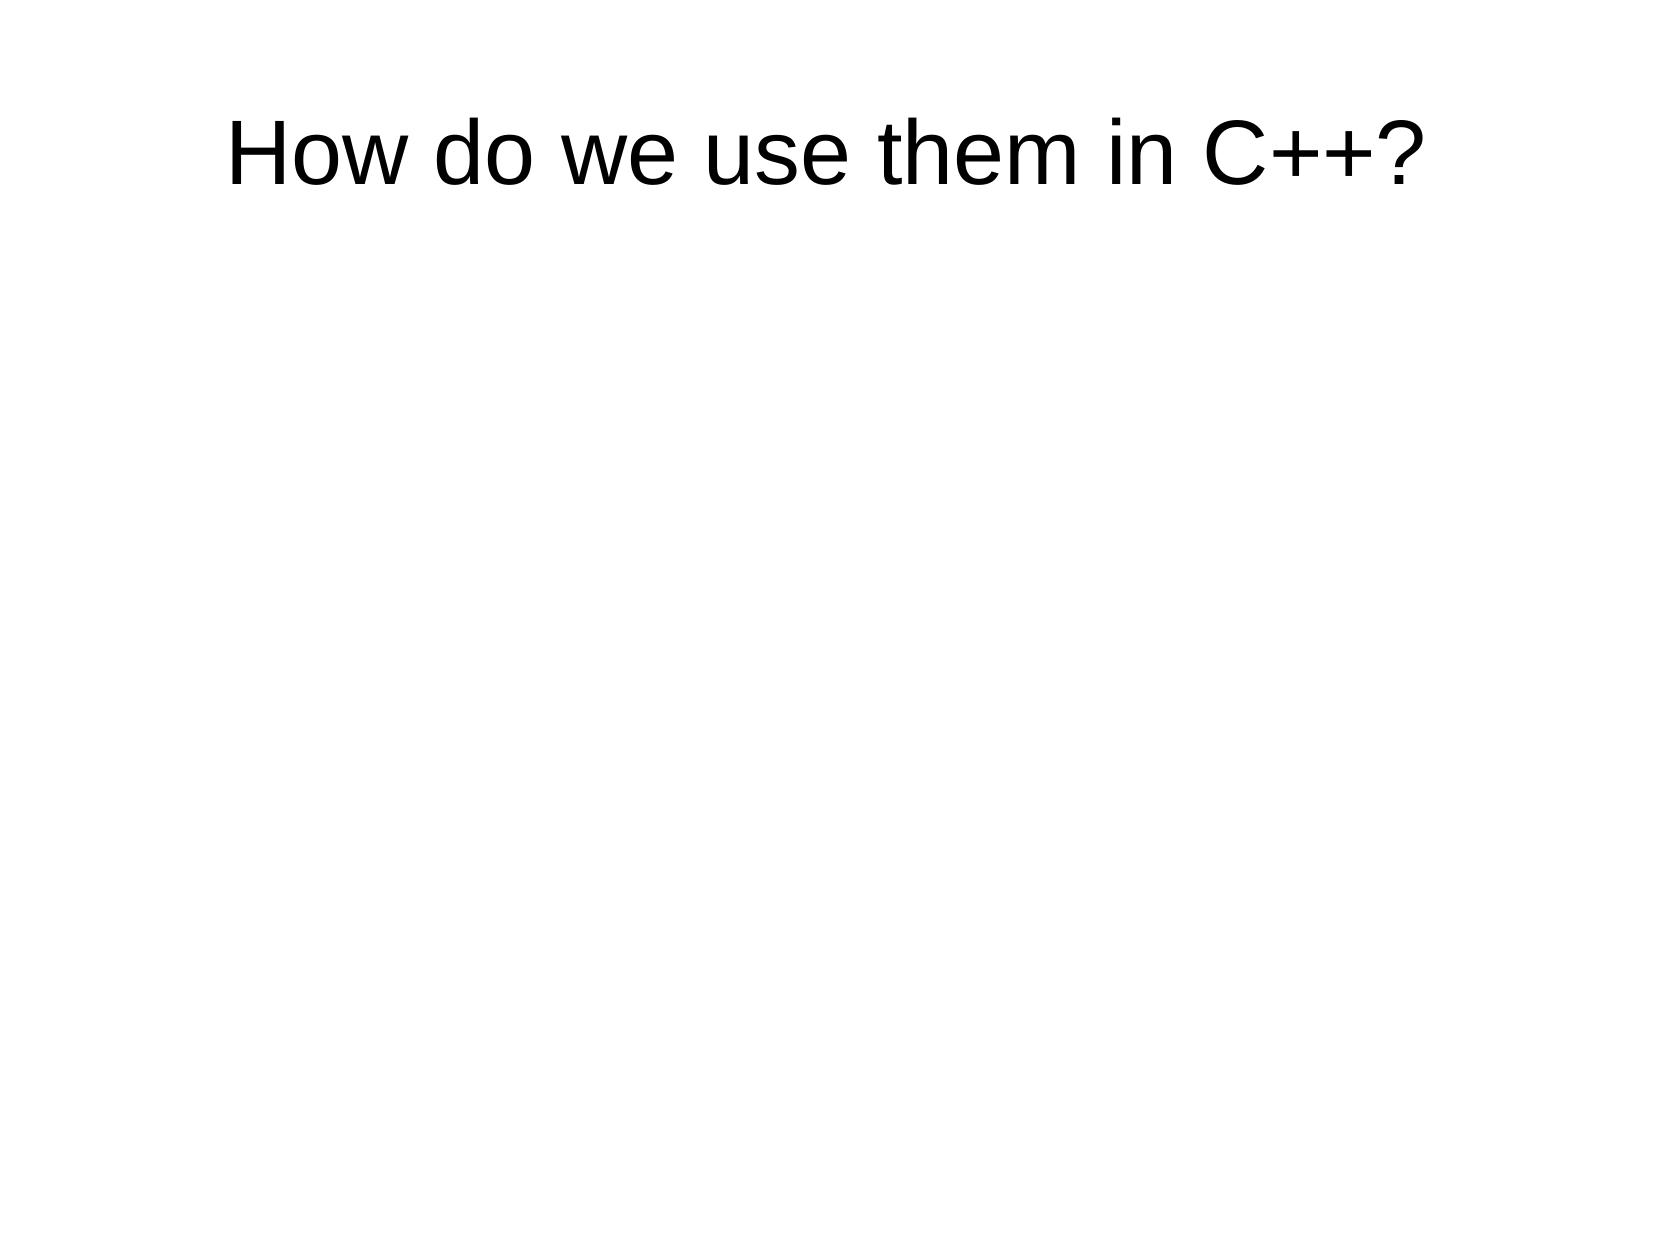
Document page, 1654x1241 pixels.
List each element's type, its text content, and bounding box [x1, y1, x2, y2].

title How do we use them in C++? [82, 49, 1571, 257]
